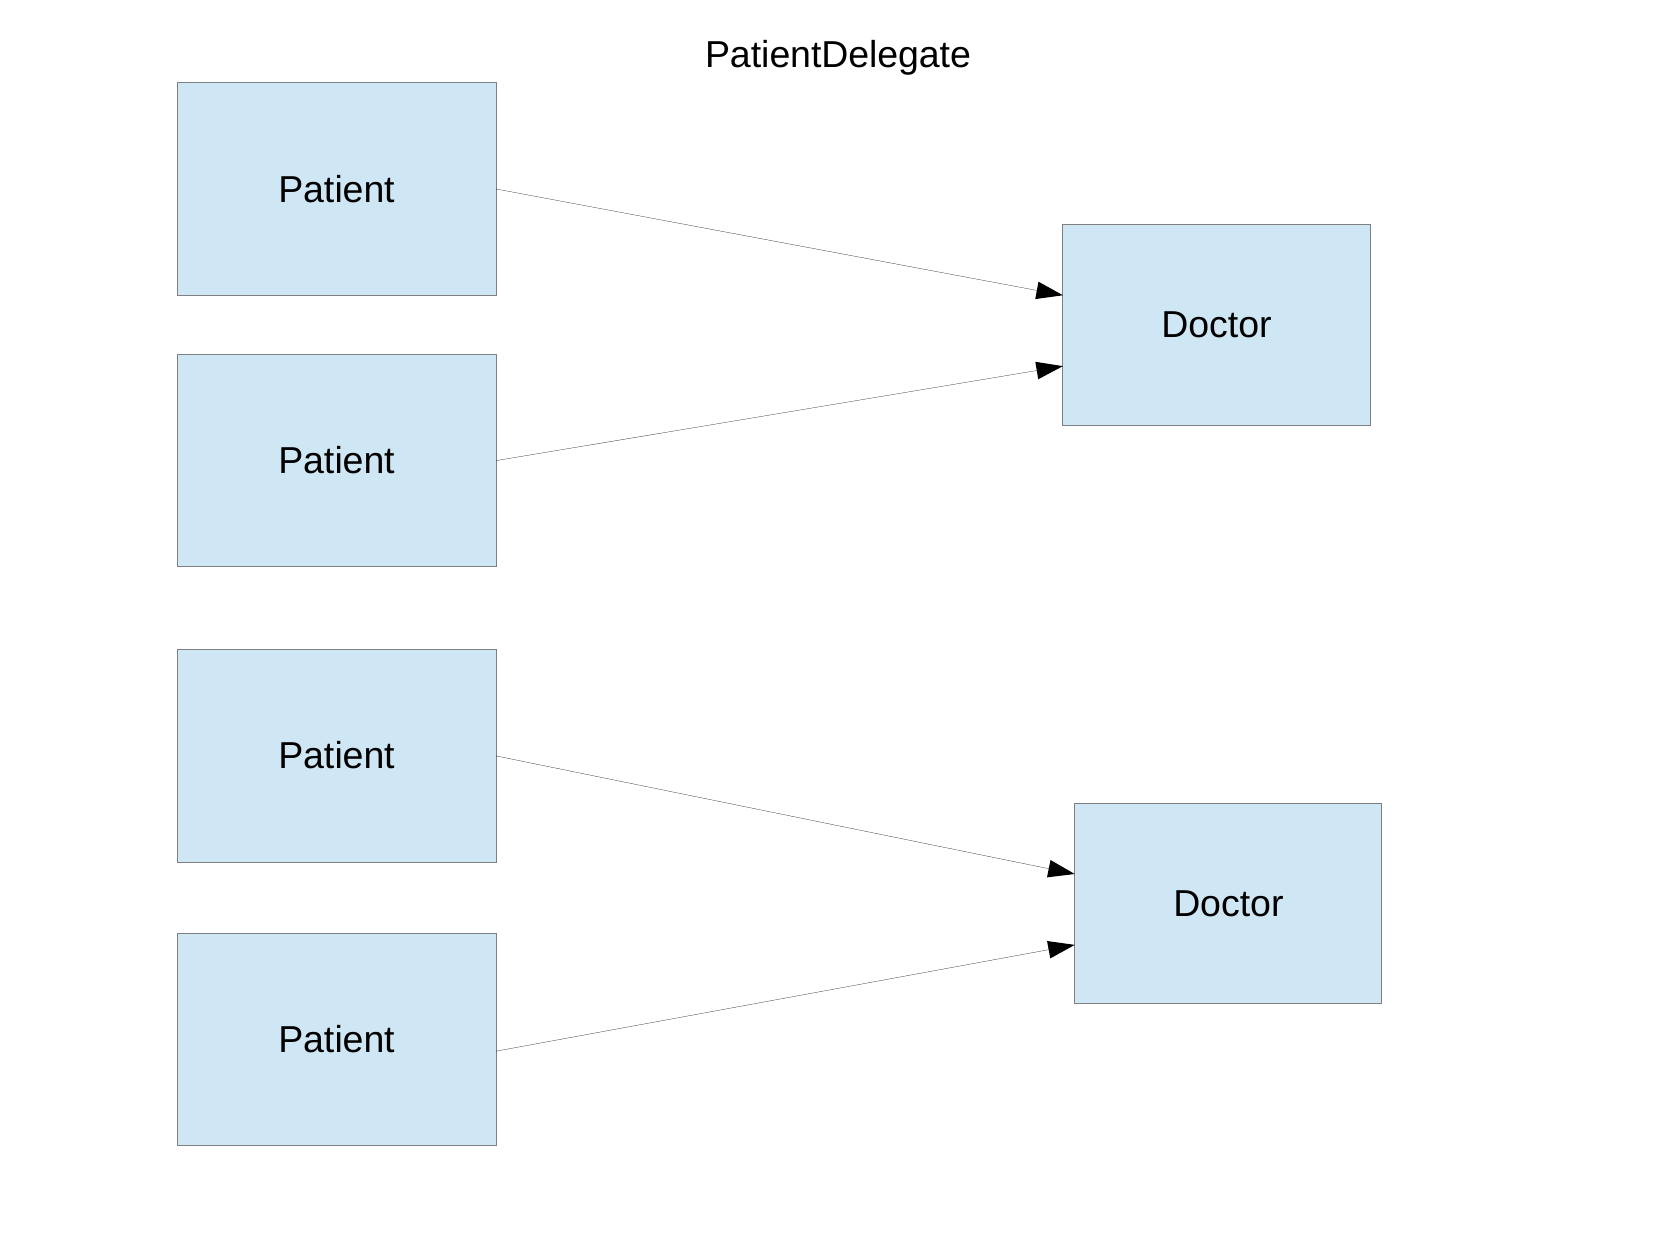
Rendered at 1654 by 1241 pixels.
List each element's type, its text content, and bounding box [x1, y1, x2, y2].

text_box Patient [177, 82, 497, 296]
text_box PatientDelegate [690, 25, 987, 83]
text_box Doctor [1074, 803, 1382, 1004]
text_box Patient [177, 354, 497, 567]
text_box Patient [177, 933, 497, 1146]
text_box Patient [177, 649, 497, 863]
text_box Doctor [1062, 224, 1371, 426]
